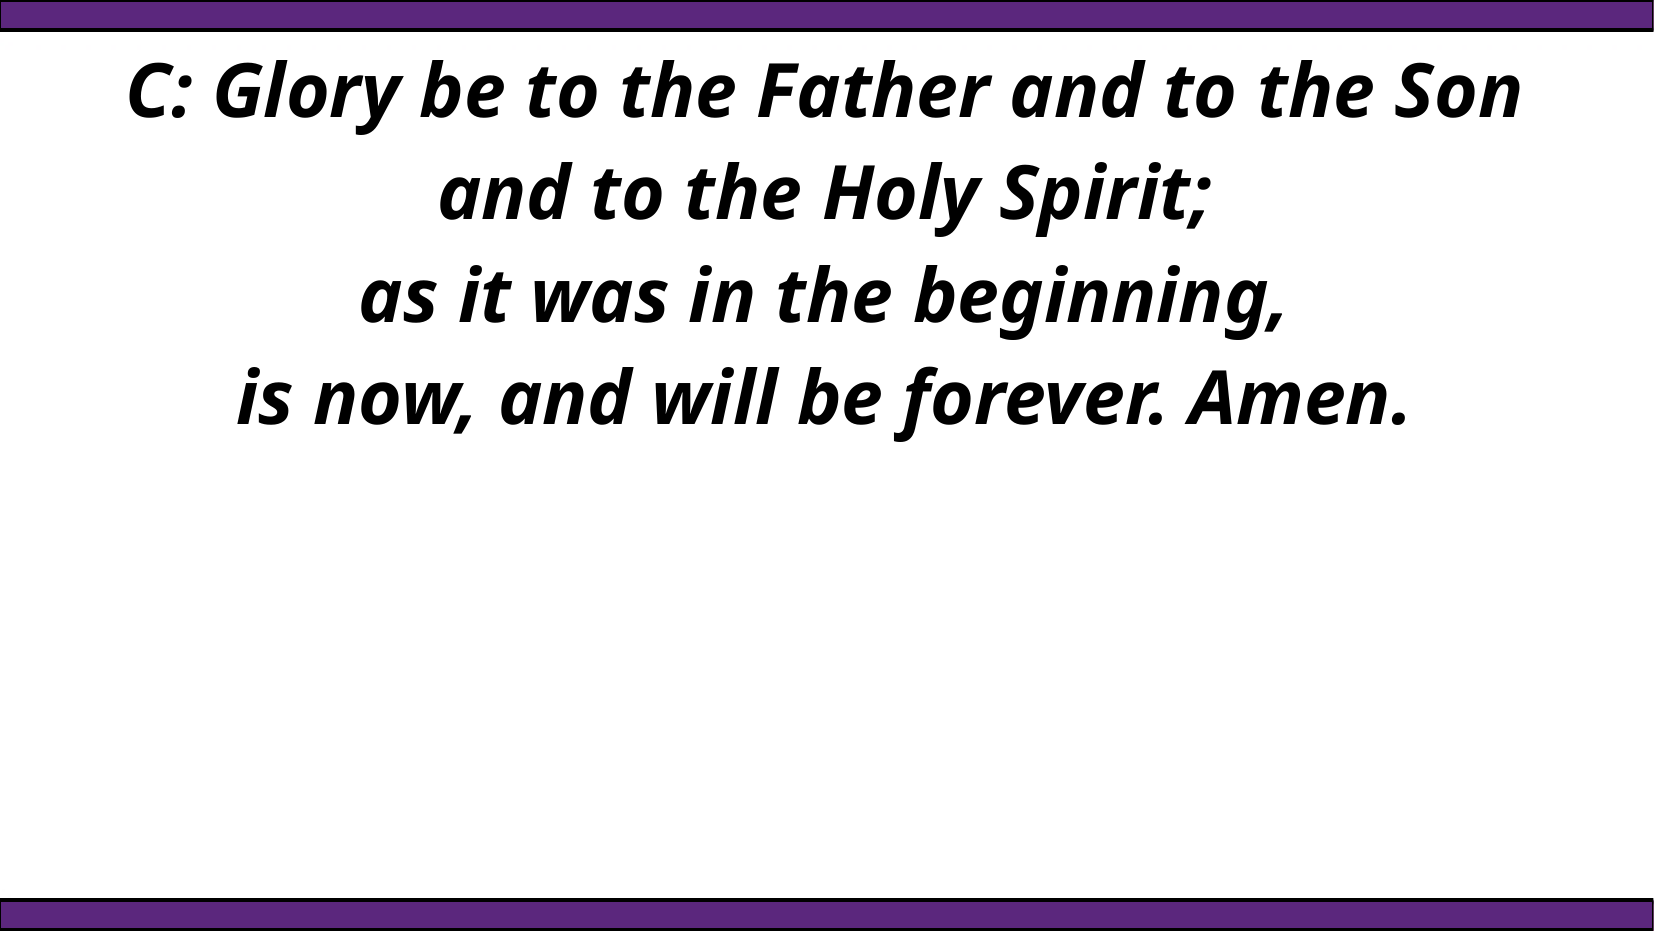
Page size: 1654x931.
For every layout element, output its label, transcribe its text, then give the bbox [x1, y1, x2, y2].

text_box [0, 900, 1654, 931]
text_box [0, 0, 1654, 31]
picture [0, 31, 1654, 900]
text_box C: Glory be to the Father and to the Son and to the Holy Spirit; as it was in the beginning, is now, and will be forever. Amen. [60, 30, 1591, 445]
